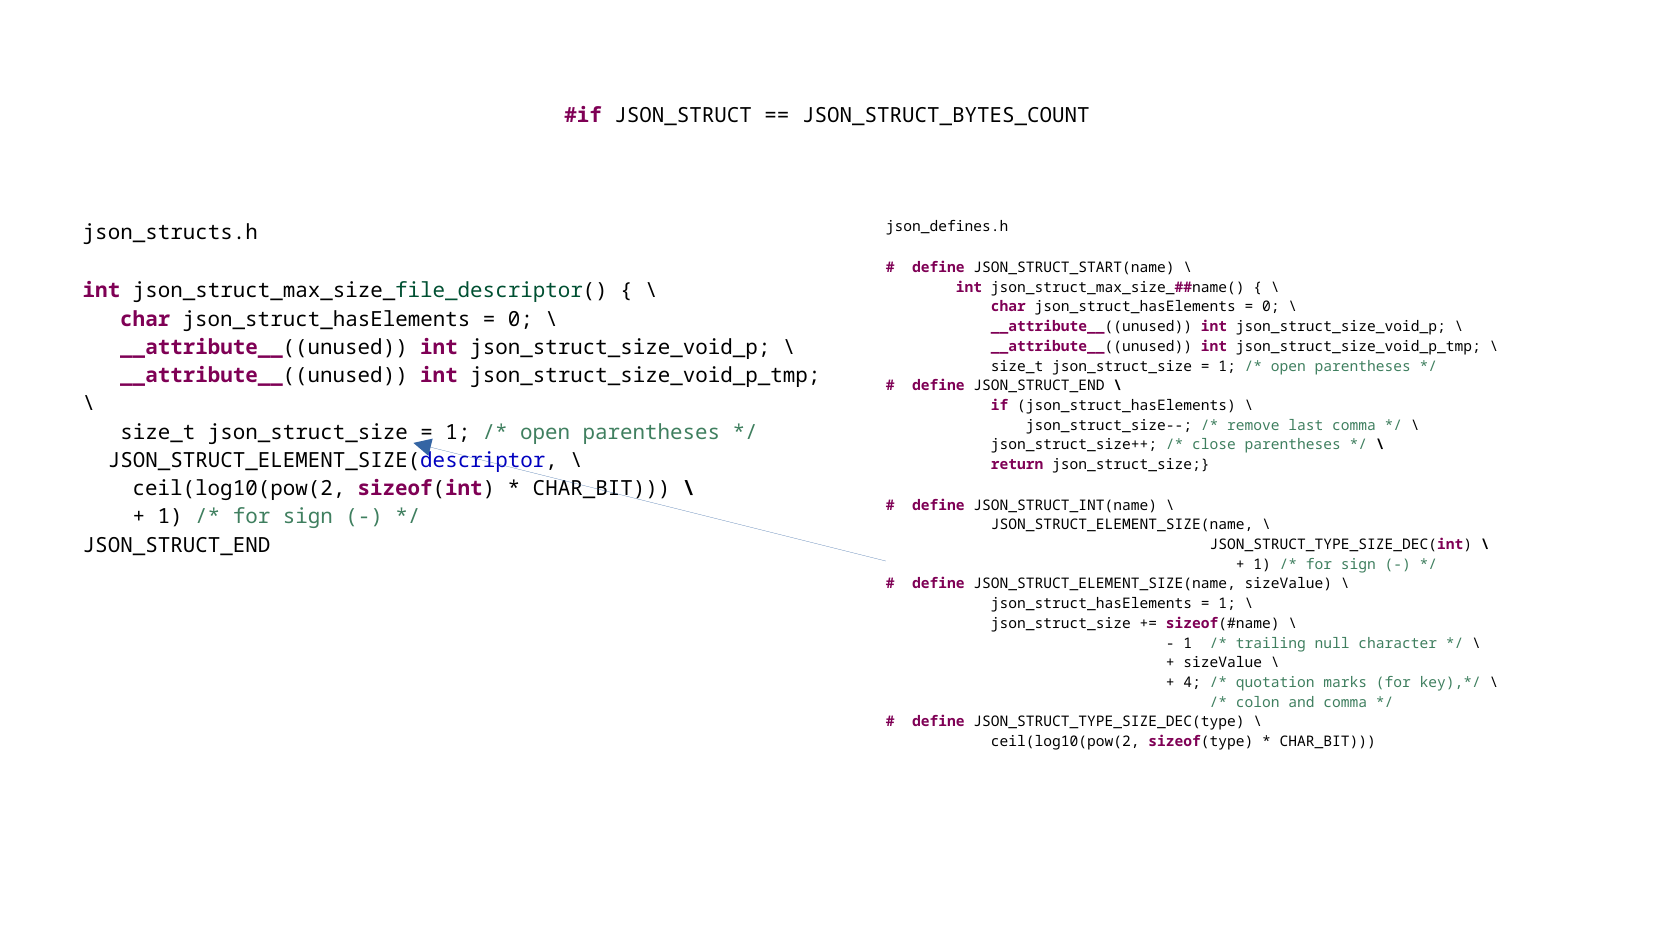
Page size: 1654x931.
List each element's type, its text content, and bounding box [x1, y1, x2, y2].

list json_structs.h int json_struct_max_size_file_descriptor() { \ char json_struct_hasElements = 0; \ __attribute__((unused)) int json_struct_size_void_p; \ __attribute__((unused)) int json_struct_size_void_p_tmp; \ size_t json_struct_size = 1; /* open parentheses */ JSON_STRUCT_ELEMENT_SIZE(descriptor, \ ceil(log10(pow(2, sizeof(int) * CHAR_BIT))) \ + 1) /* for sign (-) */ JSON_STRUCT_END [82, 217, 827, 758]
title #if JSON_STRUCT == JSON_STRUCT_BYTES_COUNT [82, 37, 1571, 193]
list json_defines.h # define JSON_STRUCT_START(name) \ int json_struct_max_size_##name() { \ char json_struct_hasElements = 0; \ __attribute__((unused)) int json_struct_size_void_p; \ __attribute__((unused)) int json_struct_size_void_p_tmp; \ size_t json_struct_size = 1; /* open parentheses */ # define JSON_STRUCT_END \ if (json_struct_hasElements) \ json_struct_size--; /* remove last comma */ \ json_struct_size++; /* close parentheses */ \ return json_struct_size;} # define JSON_STRUCT_INT(name) \ JSON_STRUCT_ELEMENT_SIZE(name, \ JSON_STRUCT_TYPE_SIZE_DEC(int) \ + 1) /* for sign (-) */ # define JSON_STRUCT_ELEMENT_SIZE(name, sizeValue) \ json_struct_hasElements = 1; \ json_struct_size += sizeof(#name) \ - 1 /* trailing null character */ \ + sizeValue \ + 4; /* quotation marks (for key),*/ \ /* colon and comma */ # define JSON_STRUCT_TYPE_SIZE_DEC(type) \ ceil(log10(pow(2, sizeof(type) * CHAR_BIT))) [885, 216, 1571, 756]
